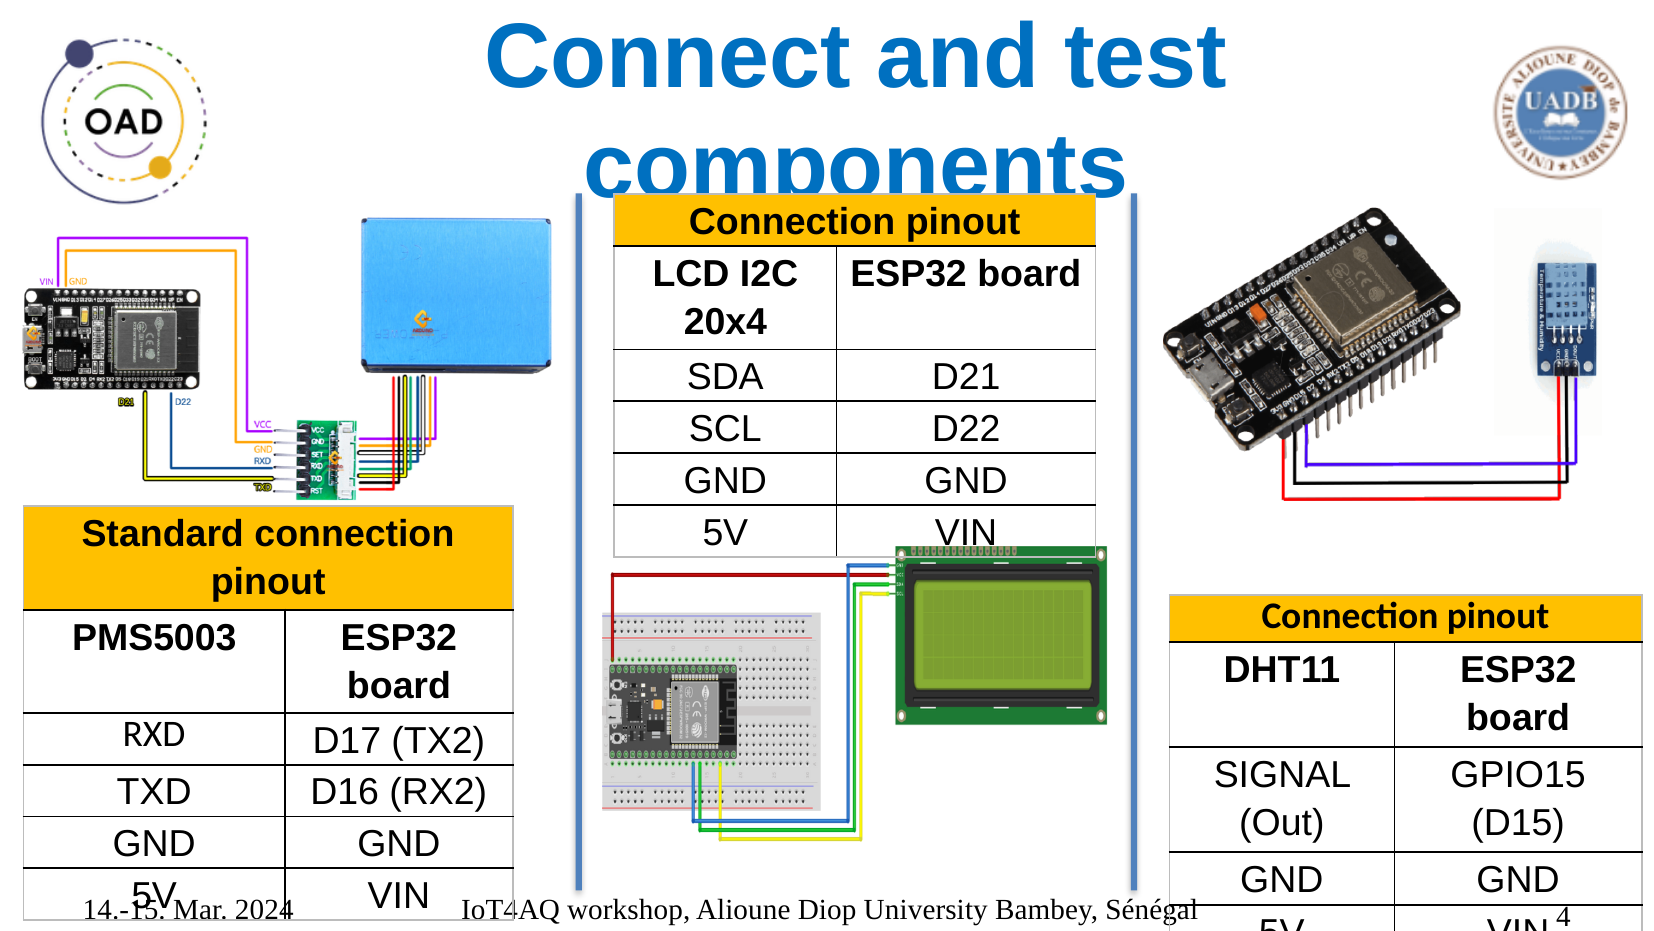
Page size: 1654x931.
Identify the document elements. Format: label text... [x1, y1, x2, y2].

table_cell TXD [24, 766, 284, 816]
table_cell VIN [1395, 906, 1641, 931]
table_cell D21 [837, 350, 1095, 400]
picture [0, 24, 556, 513]
table_cell D22 [837, 402, 1095, 452]
table_cell SDA [615, 350, 836, 400]
footer IoT4AQ workshop, Alioune Diop University Bambey, Sénégal [342, 890, 1169, 931]
table_cell GND [615, 454, 836, 504]
table_cell GND [837, 454, 1095, 504]
table_cell VIN [286, 869, 512, 919]
table_header Connection pinout [1170, 596, 1641, 641]
slide_number 14.-15. Mar. 2024 [82, 921, 338, 931]
picture [1482, 37, 1641, 188]
table_header Connection pinout [615, 195, 1095, 245]
table_cell GND [24, 817, 284, 867]
table_cell D17 (TX2) [286, 714, 512, 764]
table_cell PMS5003 [24, 611, 284, 712]
table_cell SIGNAL (Out) [1170, 748, 1394, 851]
title Connect and test components [212, 28, 1501, 184]
table_cell D16 (RX2) [286, 766, 512, 816]
table_cell RXD [24, 714, 284, 764]
table_cell 5V [24, 869, 284, 919]
picture [602, 546, 1108, 867]
table_cell LCD I2C 20x4 [615, 247, 836, 349]
table_cell ESP32 board [286, 611, 512, 712]
table_cell ESP32 board [1395, 643, 1641, 746]
table_cell VIN [837, 506, 1095, 556]
table_cell GPIO15 (D15) [1395, 748, 1641, 851]
table_cell DHT11 [1170, 643, 1394, 746]
table_cell 5V [615, 506, 836, 556]
table_cell ESP32 board [837, 247, 1095, 349]
table_cell 5V [1170, 906, 1394, 931]
table_header Standard connection pinout [24, 507, 512, 609]
table_cell GND [286, 817, 512, 867]
table_cell GND [1395, 853, 1641, 904]
picture [1157, 205, 1613, 511]
table_cell SCL [615, 402, 836, 452]
table_cell GND [1170, 853, 1394, 904]
